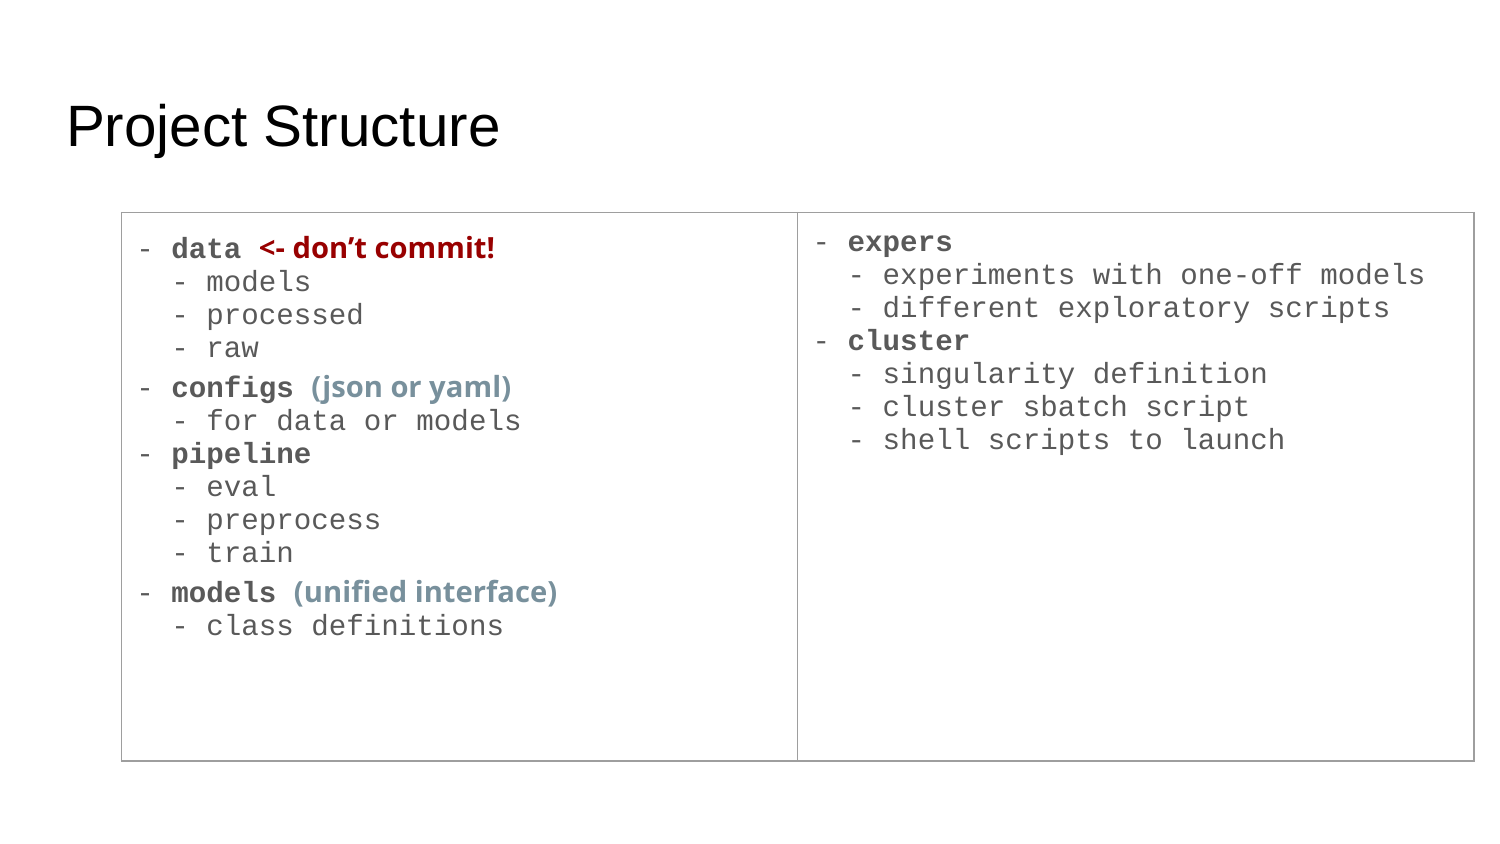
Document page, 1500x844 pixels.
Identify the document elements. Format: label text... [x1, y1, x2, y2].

list [51, 189, 1449, 828]
title Project Structure [51, 72, 1449, 167]
table_header - data <- don’t commit! - models - processed - raw - configs (json or yaml) - for data or models - pipeline - eval - preprocess - train - models (unified interface) - class definitions [122, 213, 797, 760]
table_header - expers - experiments with one-off models - different exploratory scripts - cluster - singularity definition - cluster sbatch script - shell scripts to launch [798, 213, 1473, 760]
